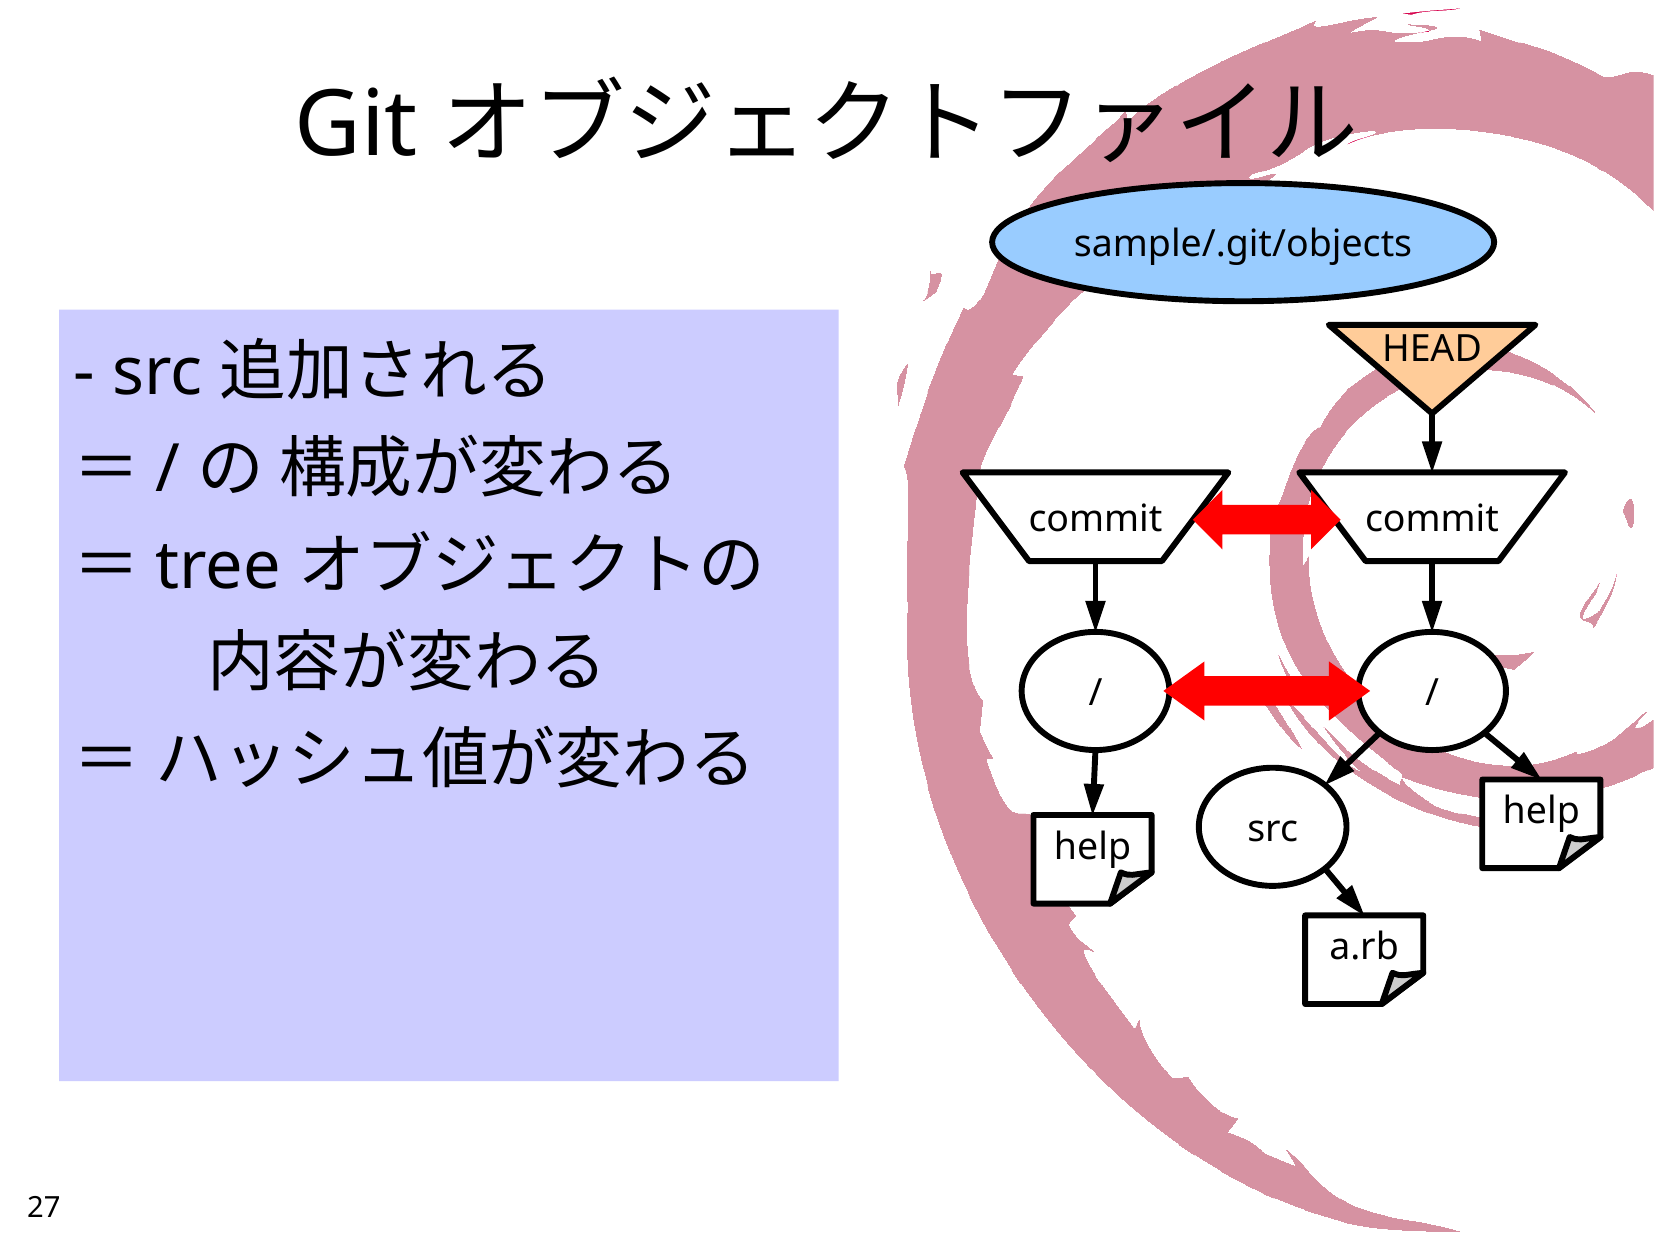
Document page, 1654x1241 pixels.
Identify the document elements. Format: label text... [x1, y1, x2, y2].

text_box help [1033, 814, 1152, 904]
text_box sample/.git/objects [992, 183, 1495, 302]
text_box HEAD [1328, 324, 1536, 413]
text_box [1163, 661, 1371, 721]
text_box commit [962, 472, 1229, 562]
text_box / [1021, 631, 1170, 751]
title Git オブジェクトファイル [276, 49, 1378, 257]
text_box commit [1299, 472, 1566, 562]
text_box a.rb [1305, 915, 1424, 1004]
text_box help [1482, 779, 1601, 869]
text_box [1192, 490, 1341, 550]
text_box - src 追加される ＝ / の 構成が変わる ＝ tree オブジェクトの 内容が変わる ＝ ハッシュ値が変わる [59, 309, 839, 1011]
picture [886, 0, 1654, 1241]
text_box src [1198, 767, 1347, 886]
text_box / [1359, 631, 1506, 751]
